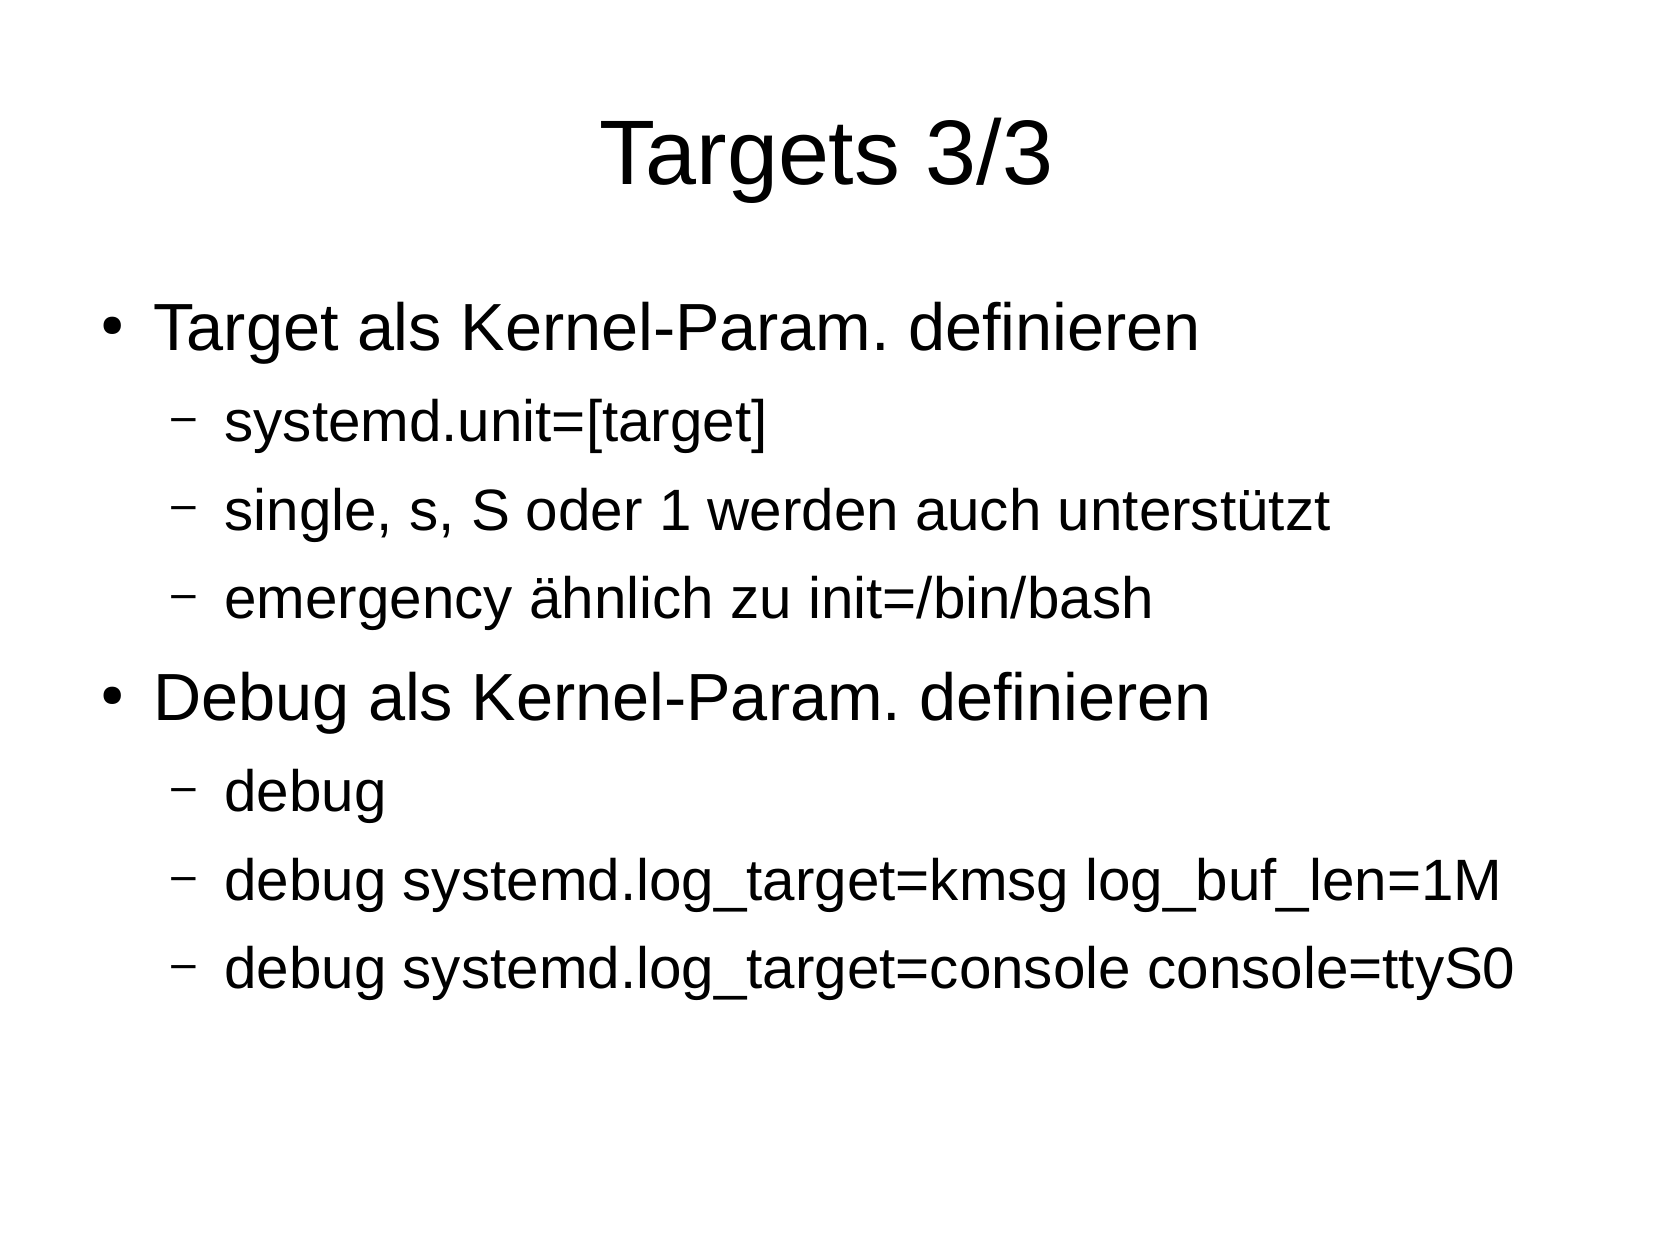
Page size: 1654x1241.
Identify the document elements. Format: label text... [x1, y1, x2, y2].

list Target als Kernel-Param. definieren systemd.unit=[target] single, s, S oder 1 werden auch unterstützt emergency ähnlich zu init=/bin/bash Debug als Kernel-Param. definieren debug debug systemd.log_target=kmsg log_buf_len=1M debug systemd.log_target=console console=ttyS0 [82, 290, 1571, 1010]
title Targets 3/3 [82, 49, 1571, 257]
